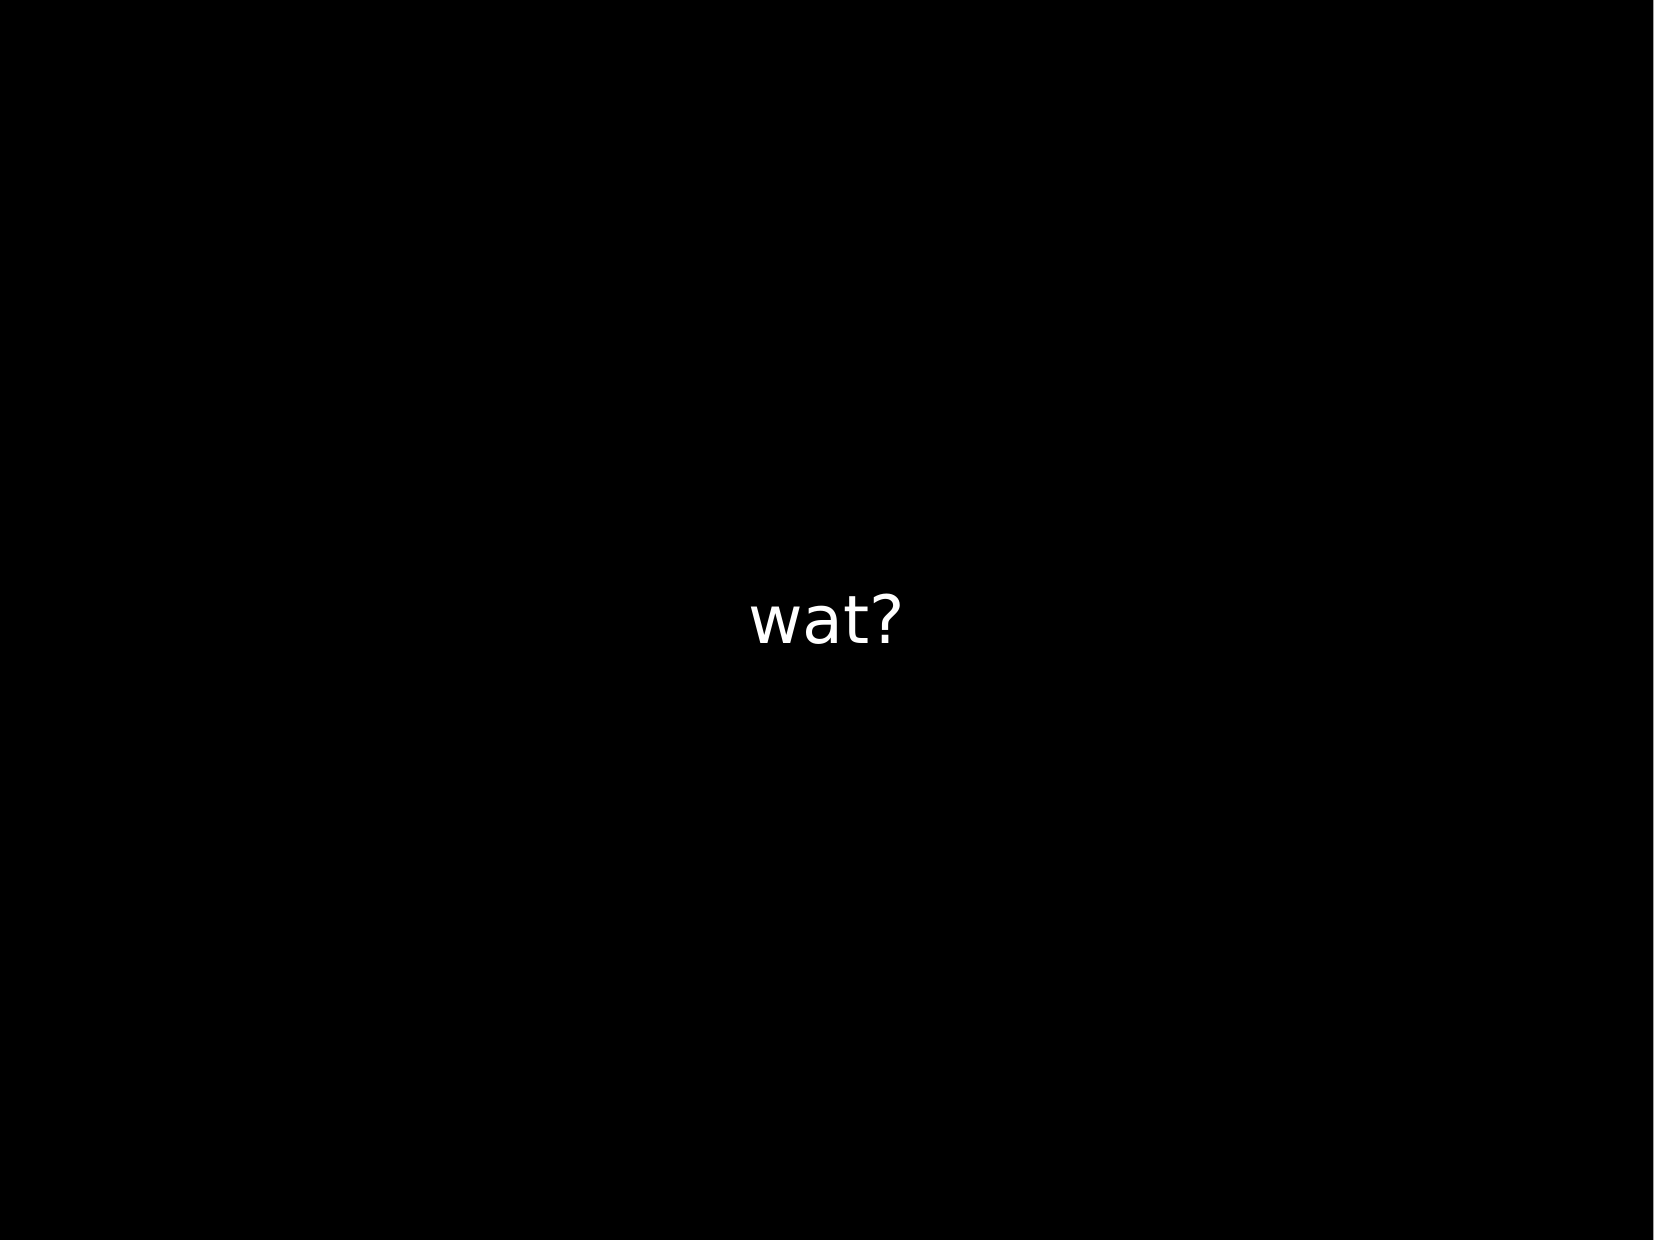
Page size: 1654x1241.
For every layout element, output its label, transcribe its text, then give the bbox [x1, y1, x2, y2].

title wat? [82, 516, 1571, 724]
